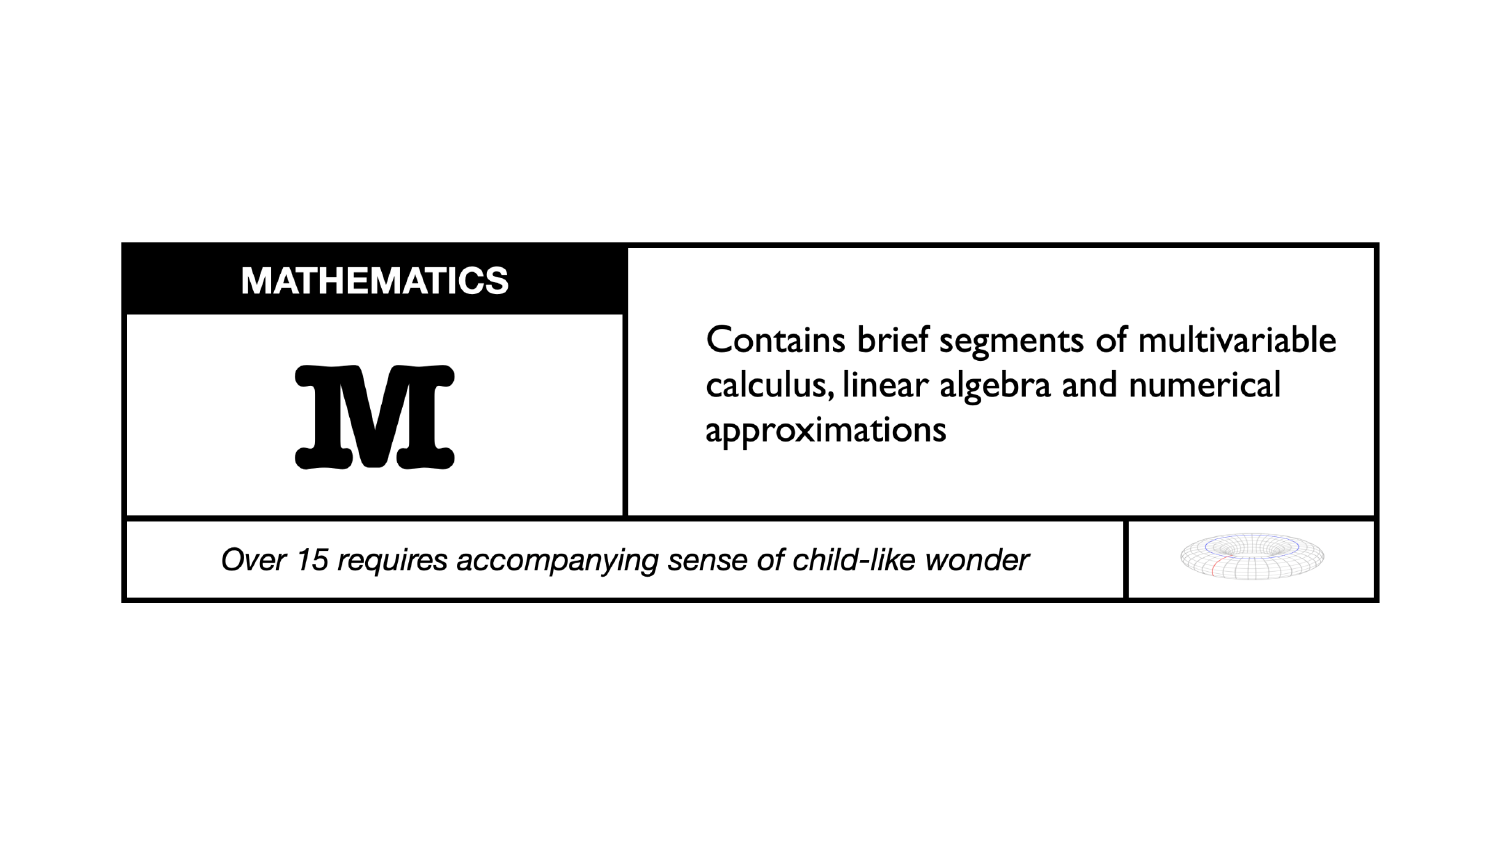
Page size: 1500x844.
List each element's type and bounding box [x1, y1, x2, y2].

picture [120, 241, 1380, 603]
